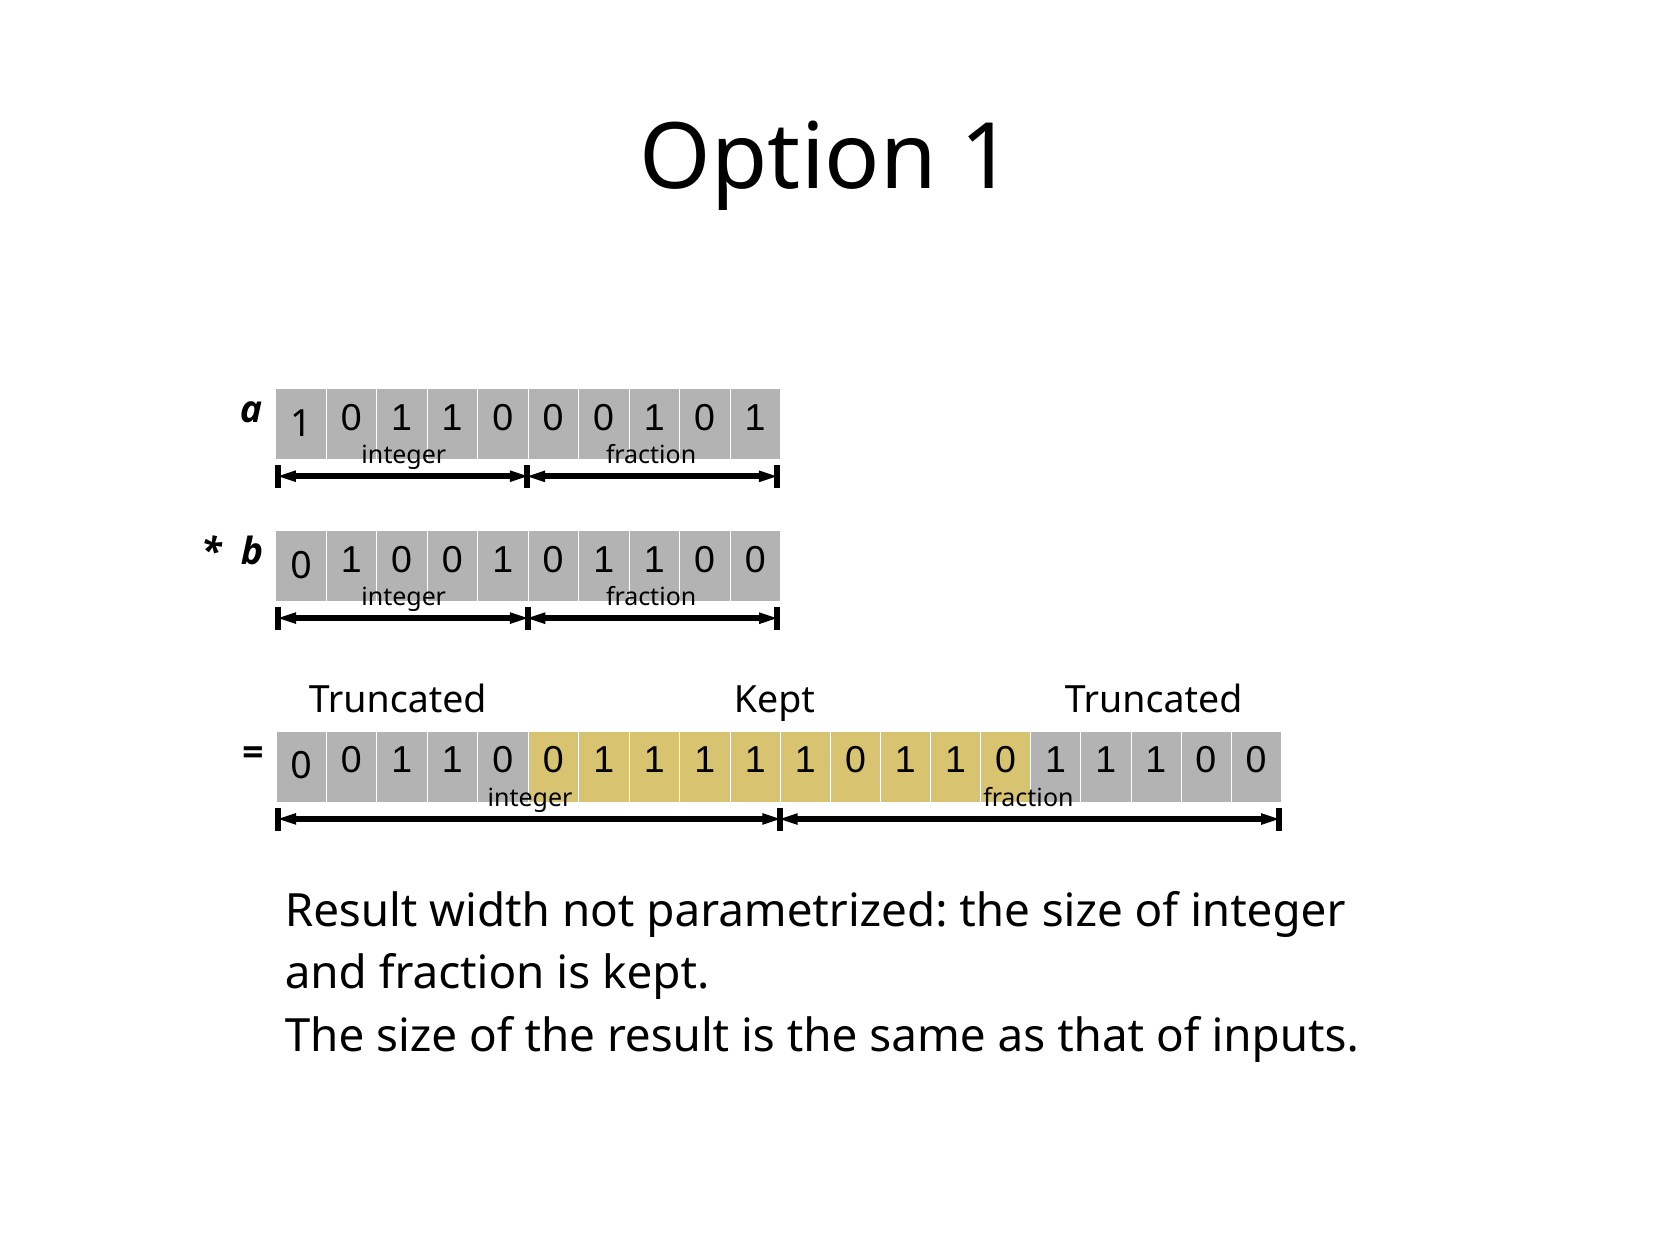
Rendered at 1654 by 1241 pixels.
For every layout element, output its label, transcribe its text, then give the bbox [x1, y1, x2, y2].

table_header 0 [428, 531, 477, 601]
table_header 1 [276, 389, 326, 459]
table_header 1 [881, 732, 930, 802]
table_header 1 [410, 451, 417, 459]
table_header 0 [478, 389, 528, 459]
table_header 0 [536, 794, 543, 802]
table_header 1 [1081, 736, 1131, 802]
table_header 0 [731, 531, 780, 601]
table_header 0 [288, 531, 326, 601]
table_header 1 [377, 736, 427, 802]
text_box a [225, 375, 271, 448]
table_header 1 [1031, 732, 1080, 802]
table_header 0 [680, 389, 730, 459]
table_header 1 [731, 736, 780, 802]
table_header 1 [781, 736, 830, 802]
table_header 0 [529, 389, 578, 459]
table_header 1 [428, 389, 477, 459]
table_header 1 [731, 389, 780, 459]
table_header 1 [428, 736, 477, 802]
table_header 1 [1062, 794, 1069, 802]
title Option 1 [82, 49, 1571, 257]
table_header 1 [630, 732, 679, 802]
table_header 0 [327, 736, 376, 802]
table_header 0 [288, 732, 326, 802]
table_header 1 [669, 593, 676, 601]
table_header 0 [684, 451, 691, 459]
table_header 0 [371, 451, 376, 459]
text_box Truncated [294, 665, 504, 736]
table_header 1 [1132, 736, 1181, 802]
table_header 1 [579, 531, 629, 601]
table_header 0 [680, 531, 730, 601]
text_box * b [170, 516, 288, 648]
table_header 1 [680, 732, 730, 802]
table_header 0 [529, 732, 578, 802]
table_header 1 [630, 531, 679, 601]
text_box Truncated [1050, 665, 1260, 736]
table_header 0 [478, 732, 528, 802]
table_header 0 [529, 531, 578, 601]
table_header 1 [371, 593, 376, 601]
text_box = [75, 717, 288, 849]
table_header 0 [410, 593, 417, 601]
table_header 1 [327, 531, 376, 601]
table_header 1 [630, 389, 679, 459]
table_header 0 [684, 593, 691, 601]
table_header 0 [327, 389, 376, 459]
table_header 0 [831, 732, 880, 802]
table_header 1 [579, 732, 629, 802]
table_header 0 [1182, 736, 1231, 802]
text_box Kept [719, 665, 833, 736]
table_header 0 [377, 531, 427, 601]
table_header 1 [377, 389, 427, 459]
table_header 1 [931, 732, 980, 802]
table_header 0 [1232, 732, 1281, 802]
text_box Result width not parametrized: the size of integer and fraction is kept. The size of the result is the same as that of inputs. [270, 870, 1441, 1156]
table_header 0 [579, 389, 629, 459]
table_header 1 [1047, 794, 1054, 802]
table_header 1 [669, 451, 676, 459]
table_header 0 [498, 794, 505, 802]
table_header 1 [478, 531, 528, 601]
table_header 0 [981, 732, 1030, 802]
